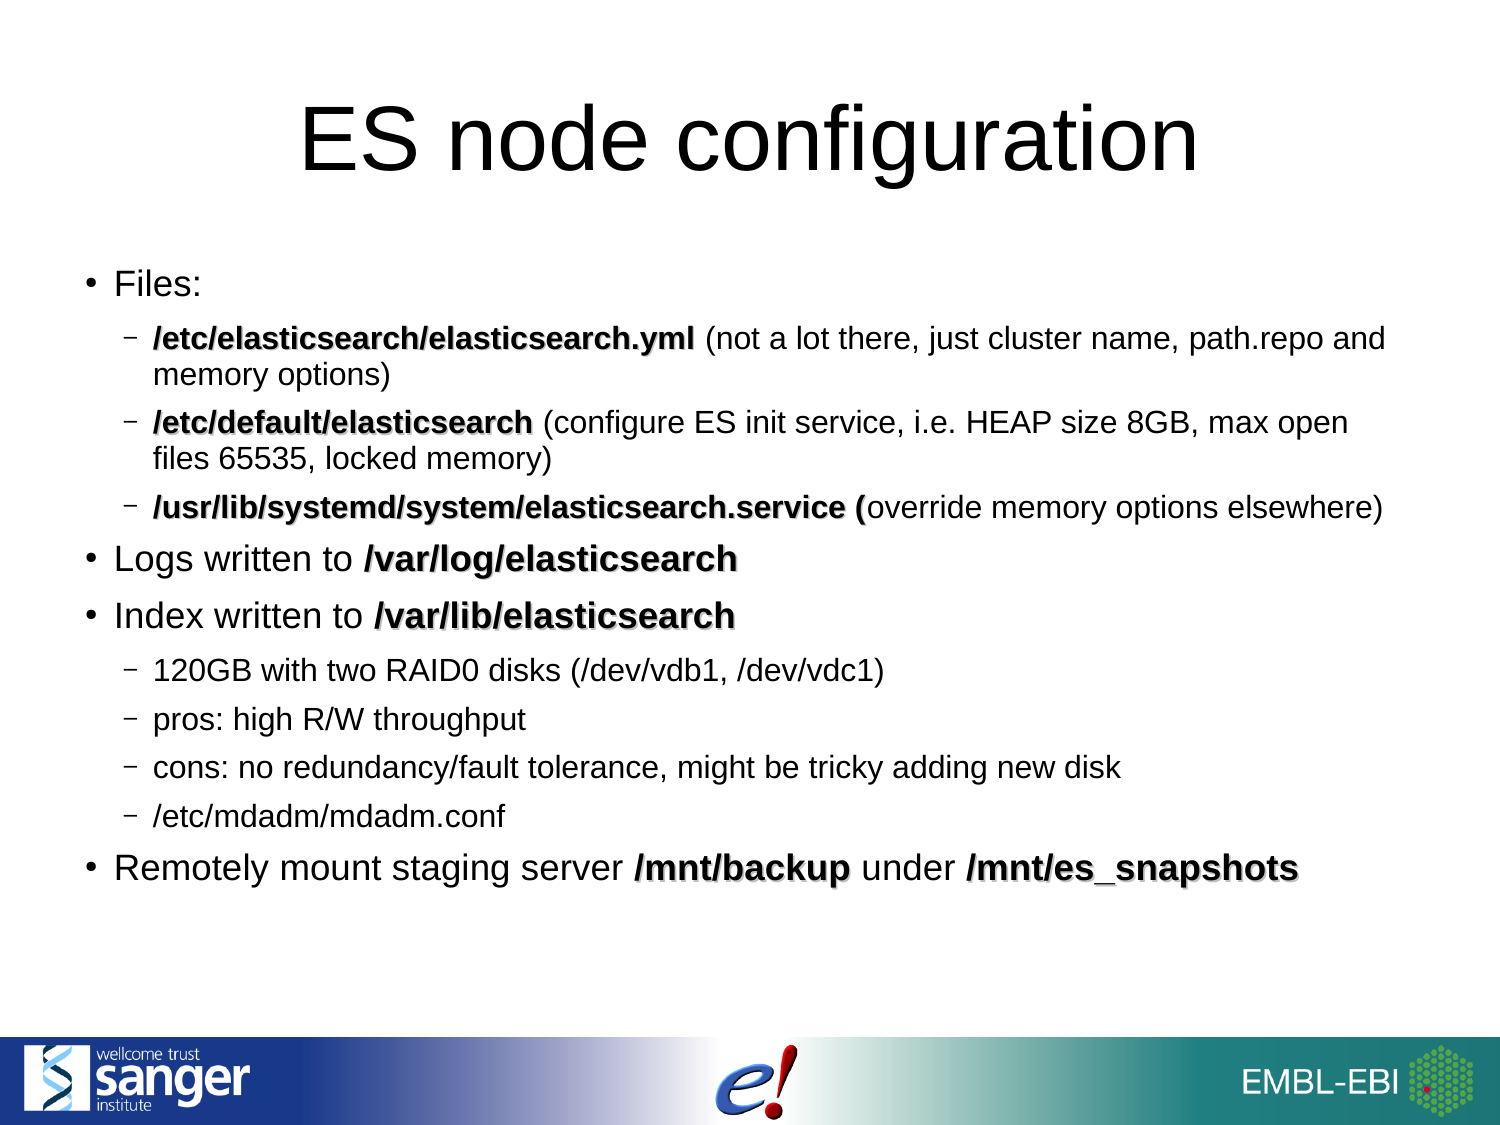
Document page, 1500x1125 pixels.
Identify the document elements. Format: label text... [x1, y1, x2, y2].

list Files: /etc/elasticsearch/elasticsearch.yml (not a lot there, just cluster name, path.repo and memory options) /etc/default/elasticsearch (configure ES init service, i.e. HEAP size 8GB, max open files 65535, locked memory) /usr/lib/systemd/system/elasticsearch.service (override memory options elsewhere) Logs written to /var/log/elasticsearch Index written to /var/lib/elasticsearch 120GB with two RAID0 disks (/dev/vdb1, /dev/vdc1) pros: high R/W throughput cons: no redundancy/fault tolerance, might be tricky adding new disk /etc/mdadm/mdadm.conf Remotely mount staging server /mnt/backup under /mnt/es_snapshots [75, 263, 1395, 916]
title ES node configuration [75, 44, 1425, 233]
picture [0, 1037, 1500, 1125]
